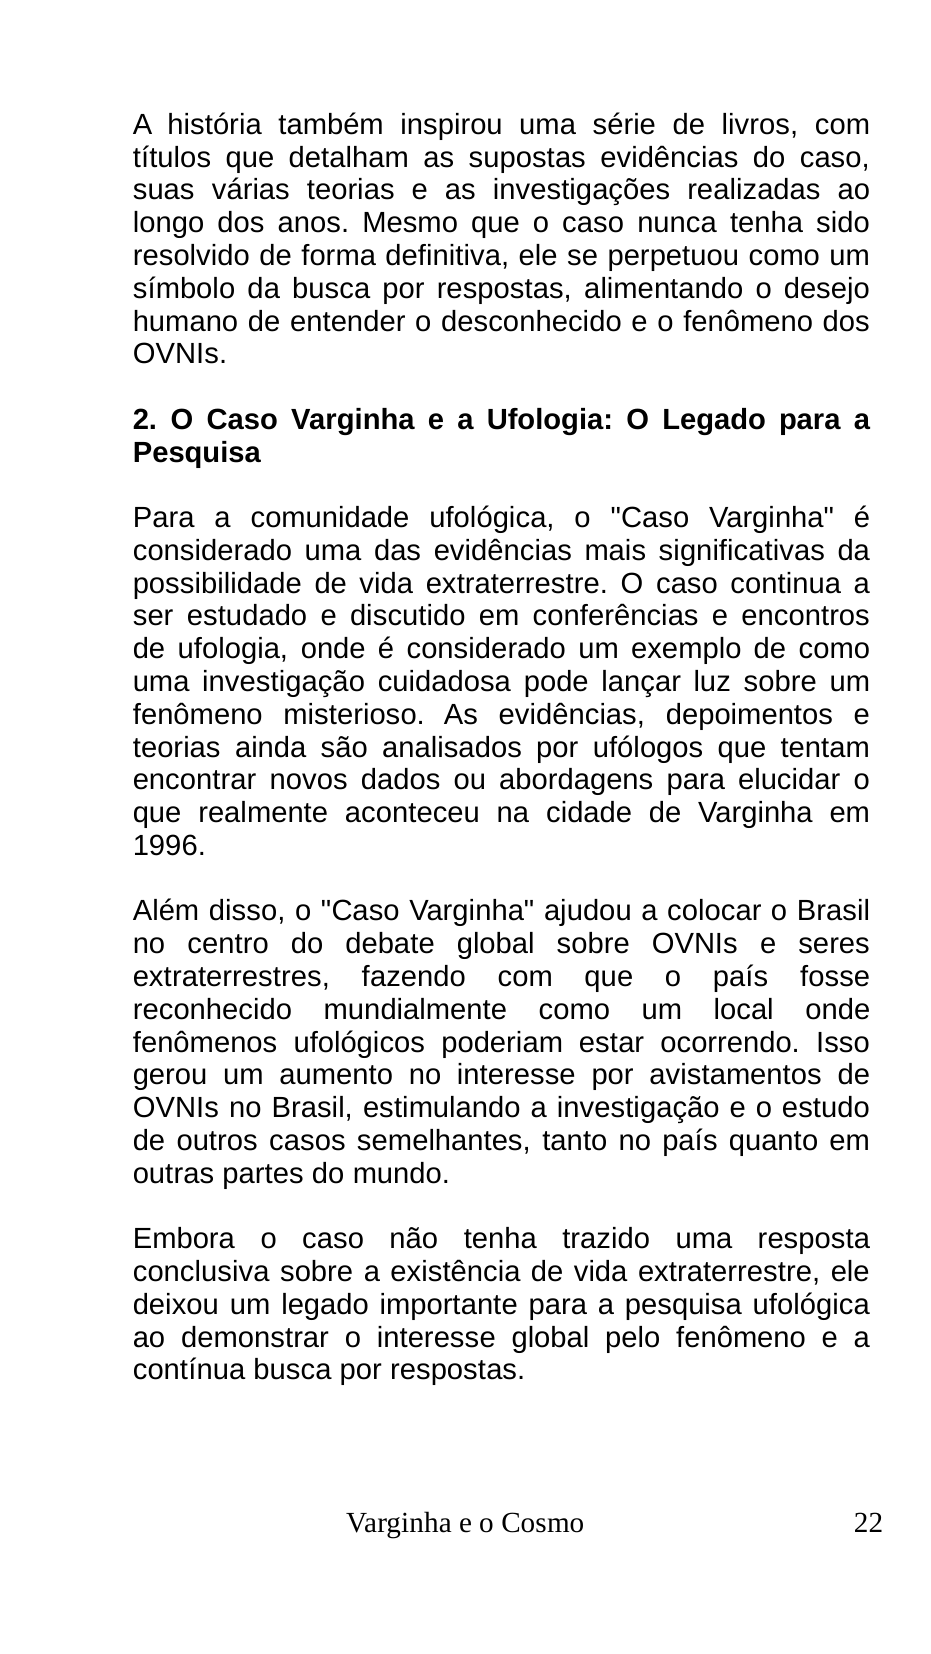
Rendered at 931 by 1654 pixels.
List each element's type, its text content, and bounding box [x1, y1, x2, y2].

text_box A história também inspirou uma série de livros, com títulos que detalham as supostas evidências do caso, suas várias teorias e as investigações realizadas ao longo dos anos. Mesmo que o caso nunca tenha sido resolvido de forma definitiva, ele se perpetuou como um símbolo da busca por respostas, alimentando o desejo humano de entender o desconhecido e o fenômeno dos OVNIs. 2. O Caso Varginha e a Ufologia: O Legado para a Pesquisa Para a comunidade ufológica, o "Caso Varginha" é considerado uma das evidências mais significativas da possibilidade de vida extraterrestre. O caso continua a ser estudado e discutido em conferências e encontros de ufologia, onde é considerado um exemplo de como uma investigação cuidadosa pode lançar luz sobre um fenômeno misterioso. As evidências, depoimentos e teorias ainda são analisados por ufólogos que tentam encontrar novos dados ou abordagens para elucidar o que realmente aconteceu na cidade de Varginha em 1996. Além disso, o "Caso Varginha" ajudou a colocar o Brasil no centro do debate global sobre OVNIs e seres extraterrestres, fazendo com que o país fosse reconhecido mundialmente como um local onde fenômenos ufológicos poderiam estar ocorrendo. Isso gerou um aumento no interesse por avistamentos de OVNIs no Brasil, estimulando a investigação e o estudo de outros casos semelhantes, tanto no país quanto em outras partes do mundo. Embora o caso não tenha trazido uma resposta conclusiva sobre a existência de vida extraterrestre, ele deixou um legado importante para a pesquisa ufológica ao demonstrar o interesse global pelo fenômeno e a contínua busca por respostas. [118, 100, 886, 1460]
